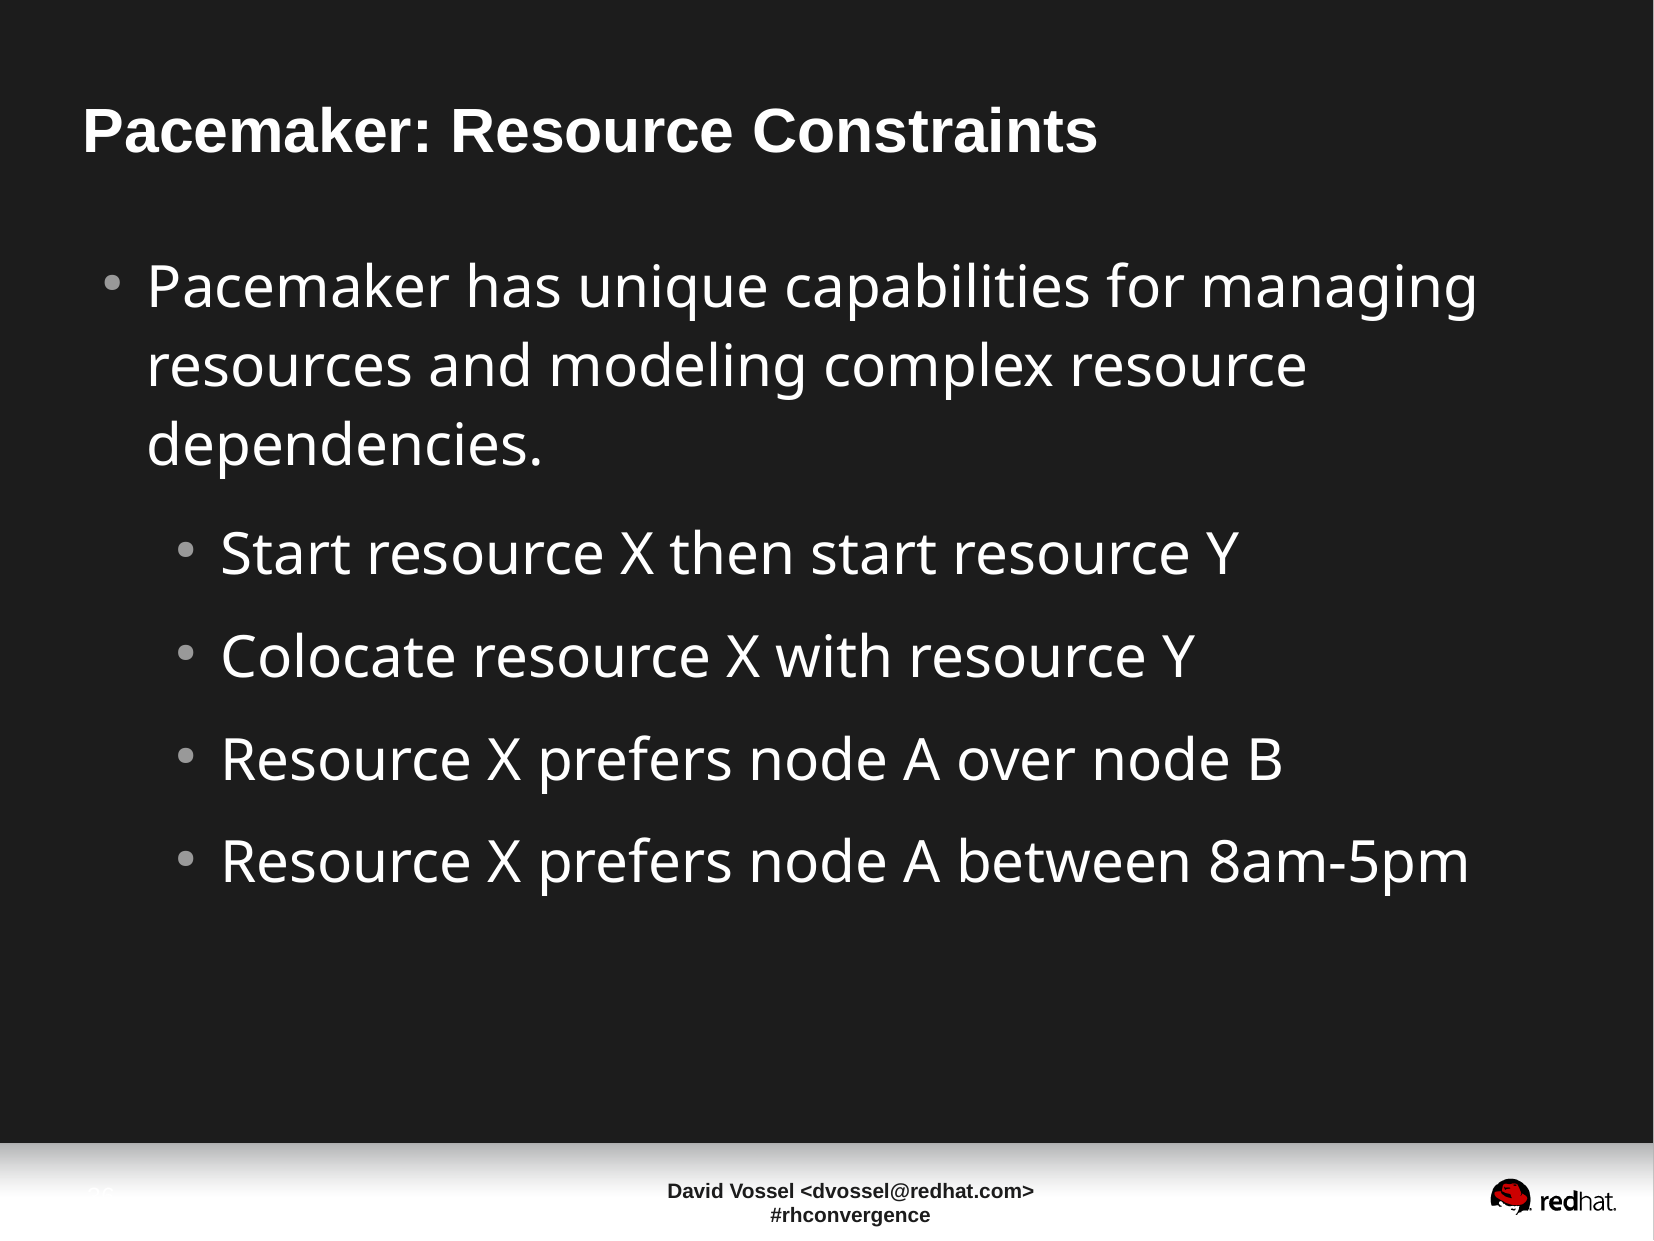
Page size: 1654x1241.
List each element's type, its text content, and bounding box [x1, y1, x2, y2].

title Pacemaker: Resource Constraints [82, 37, 1571, 226]
list Pacemaker has unique capabilities for managing resources and modeling complex resource dependencies. Start resource X then start resource Y Colocate resource X with resource Y Resource X prefers node A over node B Resource X prefers node A between 8am-5pm [86, 244, 1576, 797]
picture [0, 1143, 1654, 1241]
